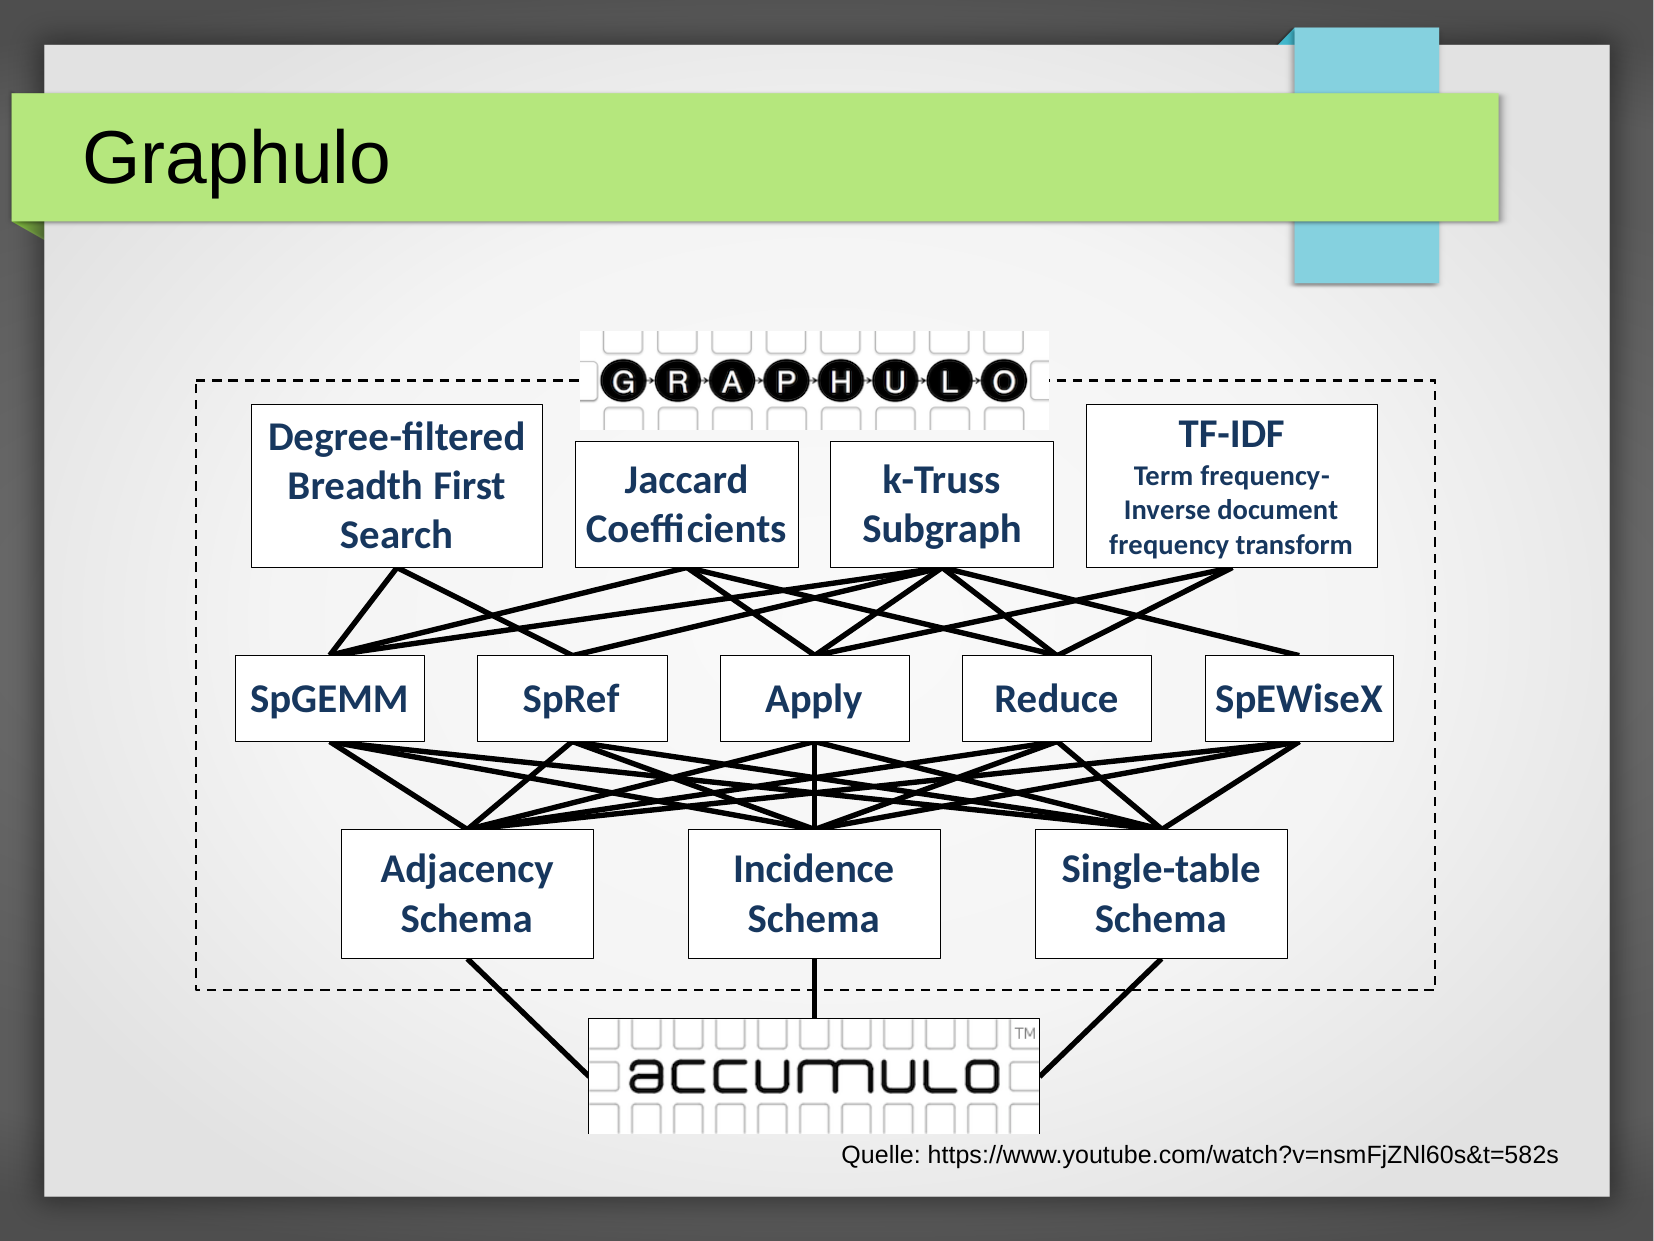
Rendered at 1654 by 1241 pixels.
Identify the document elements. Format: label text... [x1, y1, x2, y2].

picture [0, 0, 1654, 1241]
text_box Quelle: https://www.youtube.com/watch?v=nsmFjZNl60s&t=582s [826, 1133, 1583, 1182]
text_box Graphulo [82, 94, 1264, 213]
